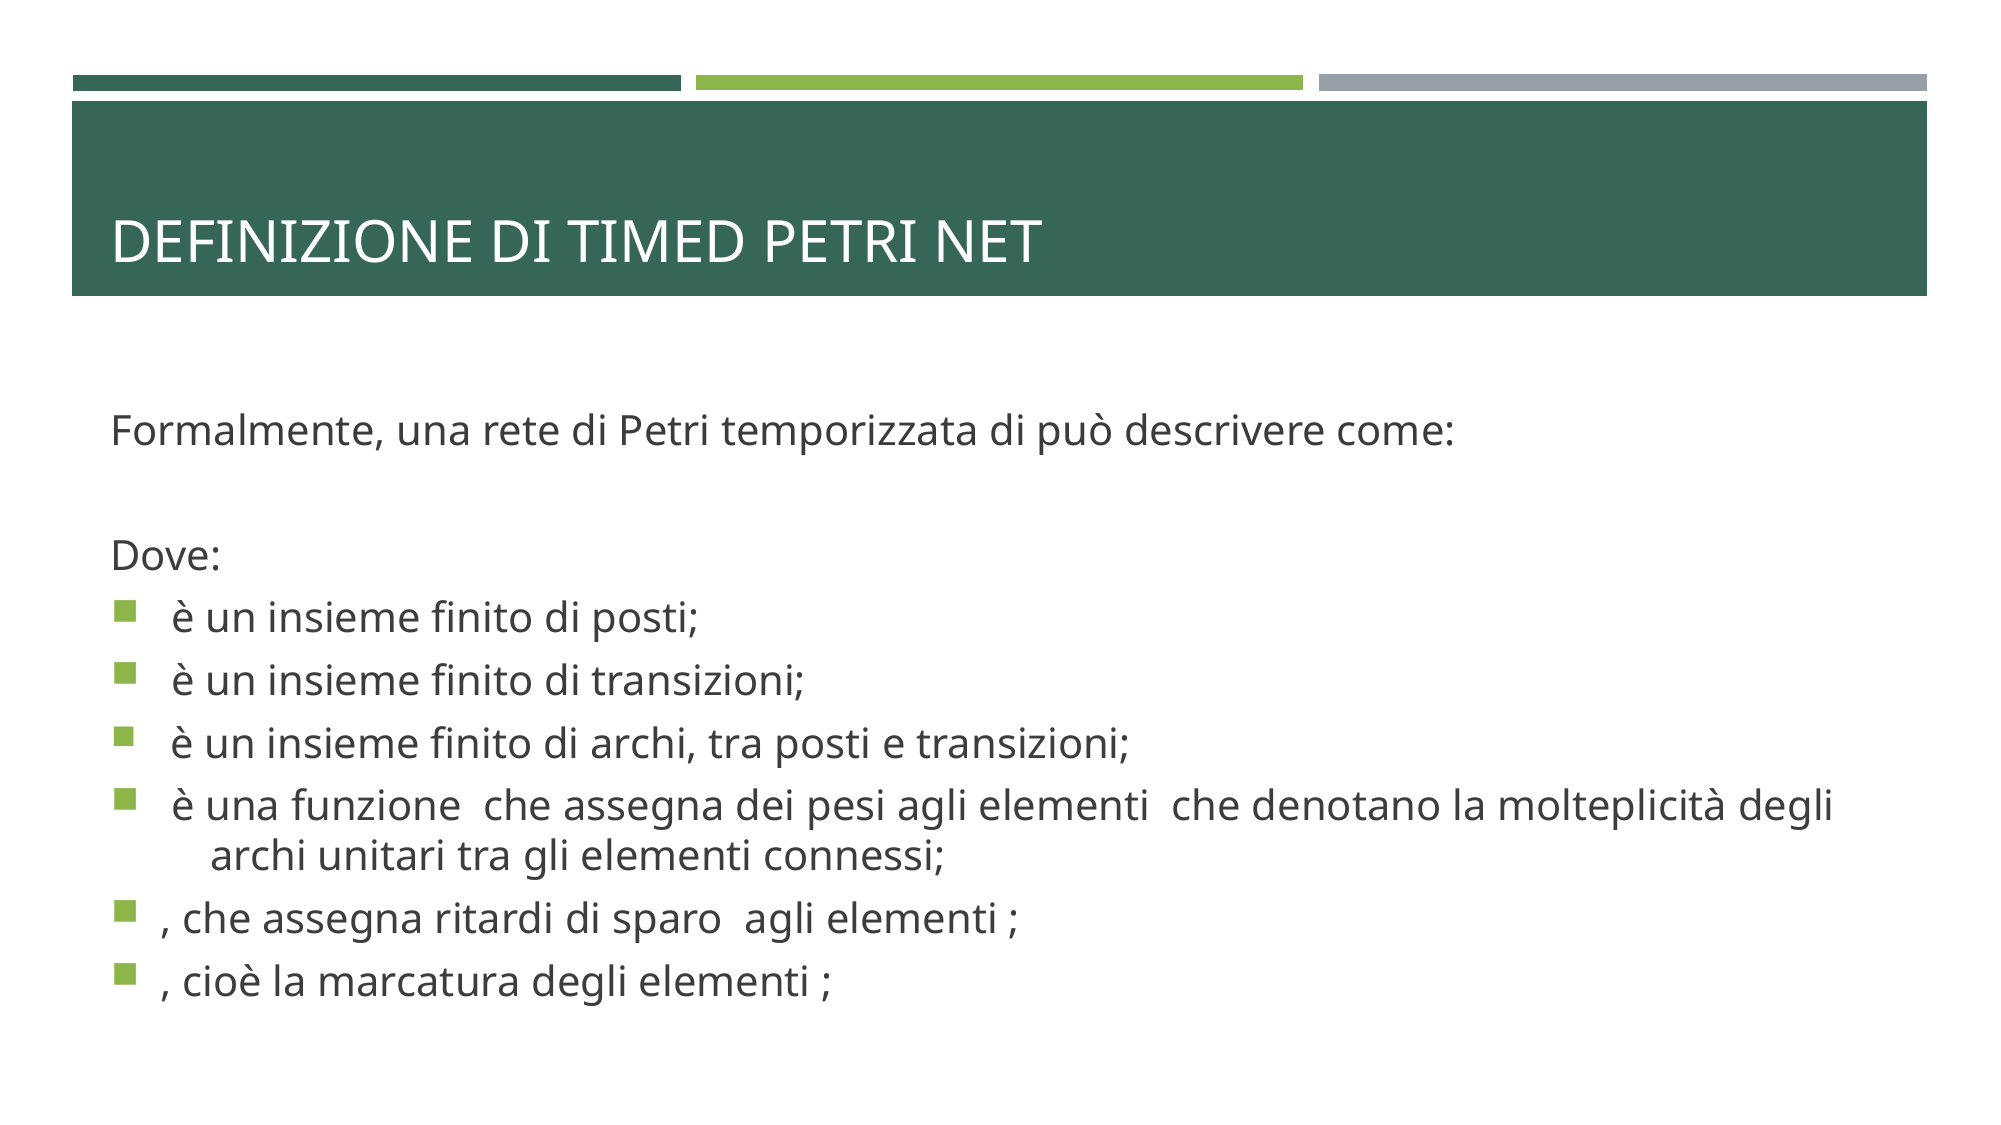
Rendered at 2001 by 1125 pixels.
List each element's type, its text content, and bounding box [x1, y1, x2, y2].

title Definizione di timed petri net [95, 115, 1905, 282]
list Formalmente, una rete di Petri temporizzata di può descrivere come: Dove: è un insieme finito di posti; è un insieme finito di transizioni; è un insieme finito di archi, tra posti e transizioni; è una funzione che assegna dei pesi agli elementi che denotano la molteplicità degli archi unitari tra gli elementi connessi; , che assegna ritardi di sparo agli elementi ; , cioè la marcatura degli elementi ; [95, 318, 1905, 1090]
